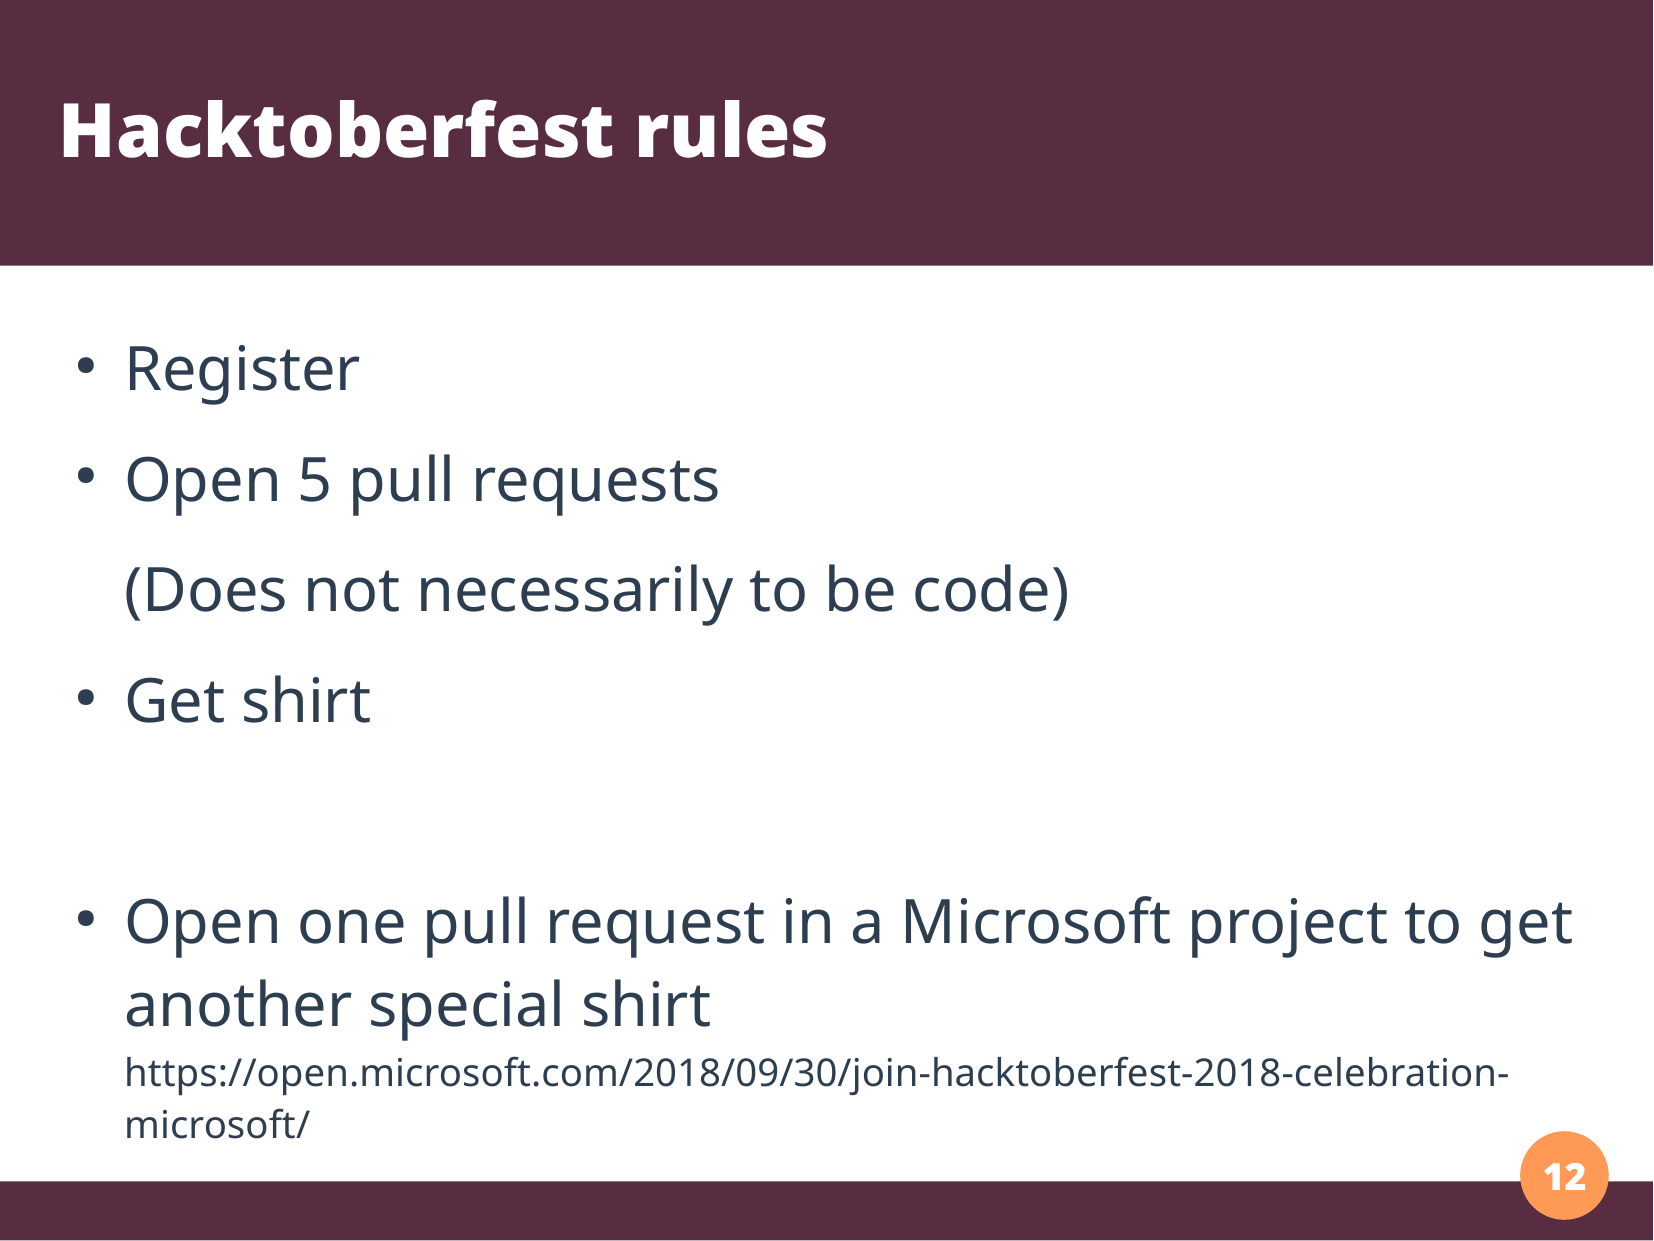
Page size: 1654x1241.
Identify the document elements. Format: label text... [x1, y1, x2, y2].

title Hacktoberfest rules [58, 49, 1594, 207]
list Register Open 5 pull requests (Does not necessarily to be code) Get shirt Open one pull request in a Microsoft project to get another special shirt https://open.microsoft.com/2018/09/30/join-hacktoberfest-2018-celebration-microsoft/ [58, 324, 1594, 1152]
